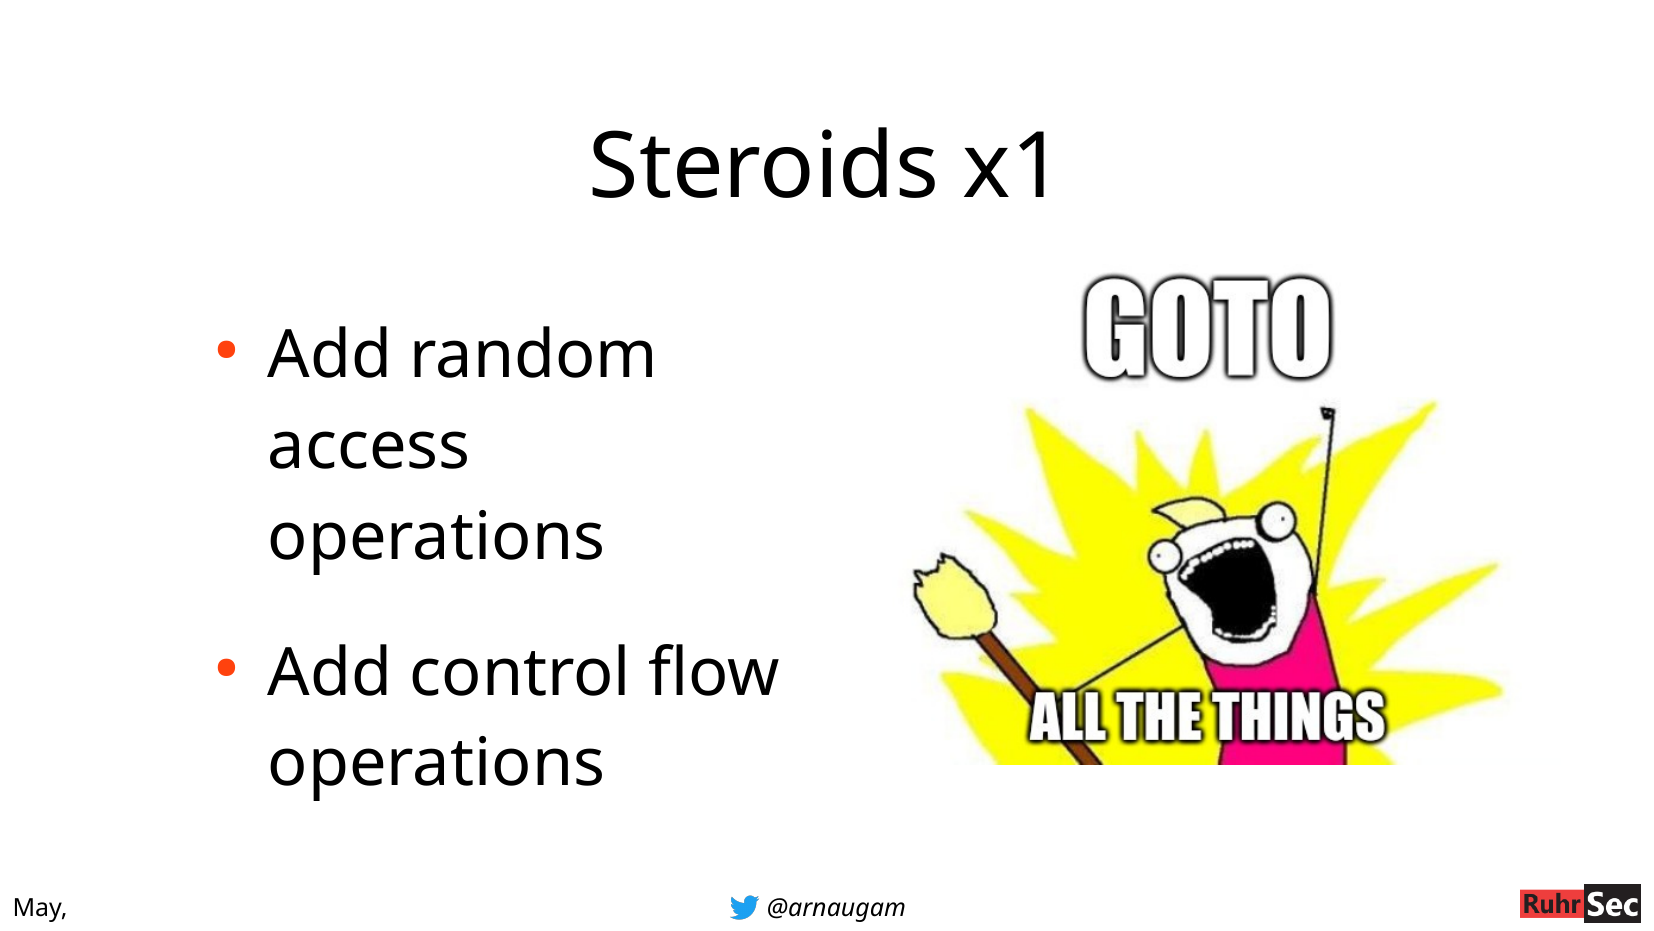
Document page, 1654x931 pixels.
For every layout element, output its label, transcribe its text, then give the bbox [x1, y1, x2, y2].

list Add random access operations Add control flow operations [196, 306, 796, 517]
picture [855, 264, 1561, 766]
picture [1520, 884, 1641, 923]
title Steroids x1 [82, 84, 1571, 240]
picture [721, 884, 768, 931]
